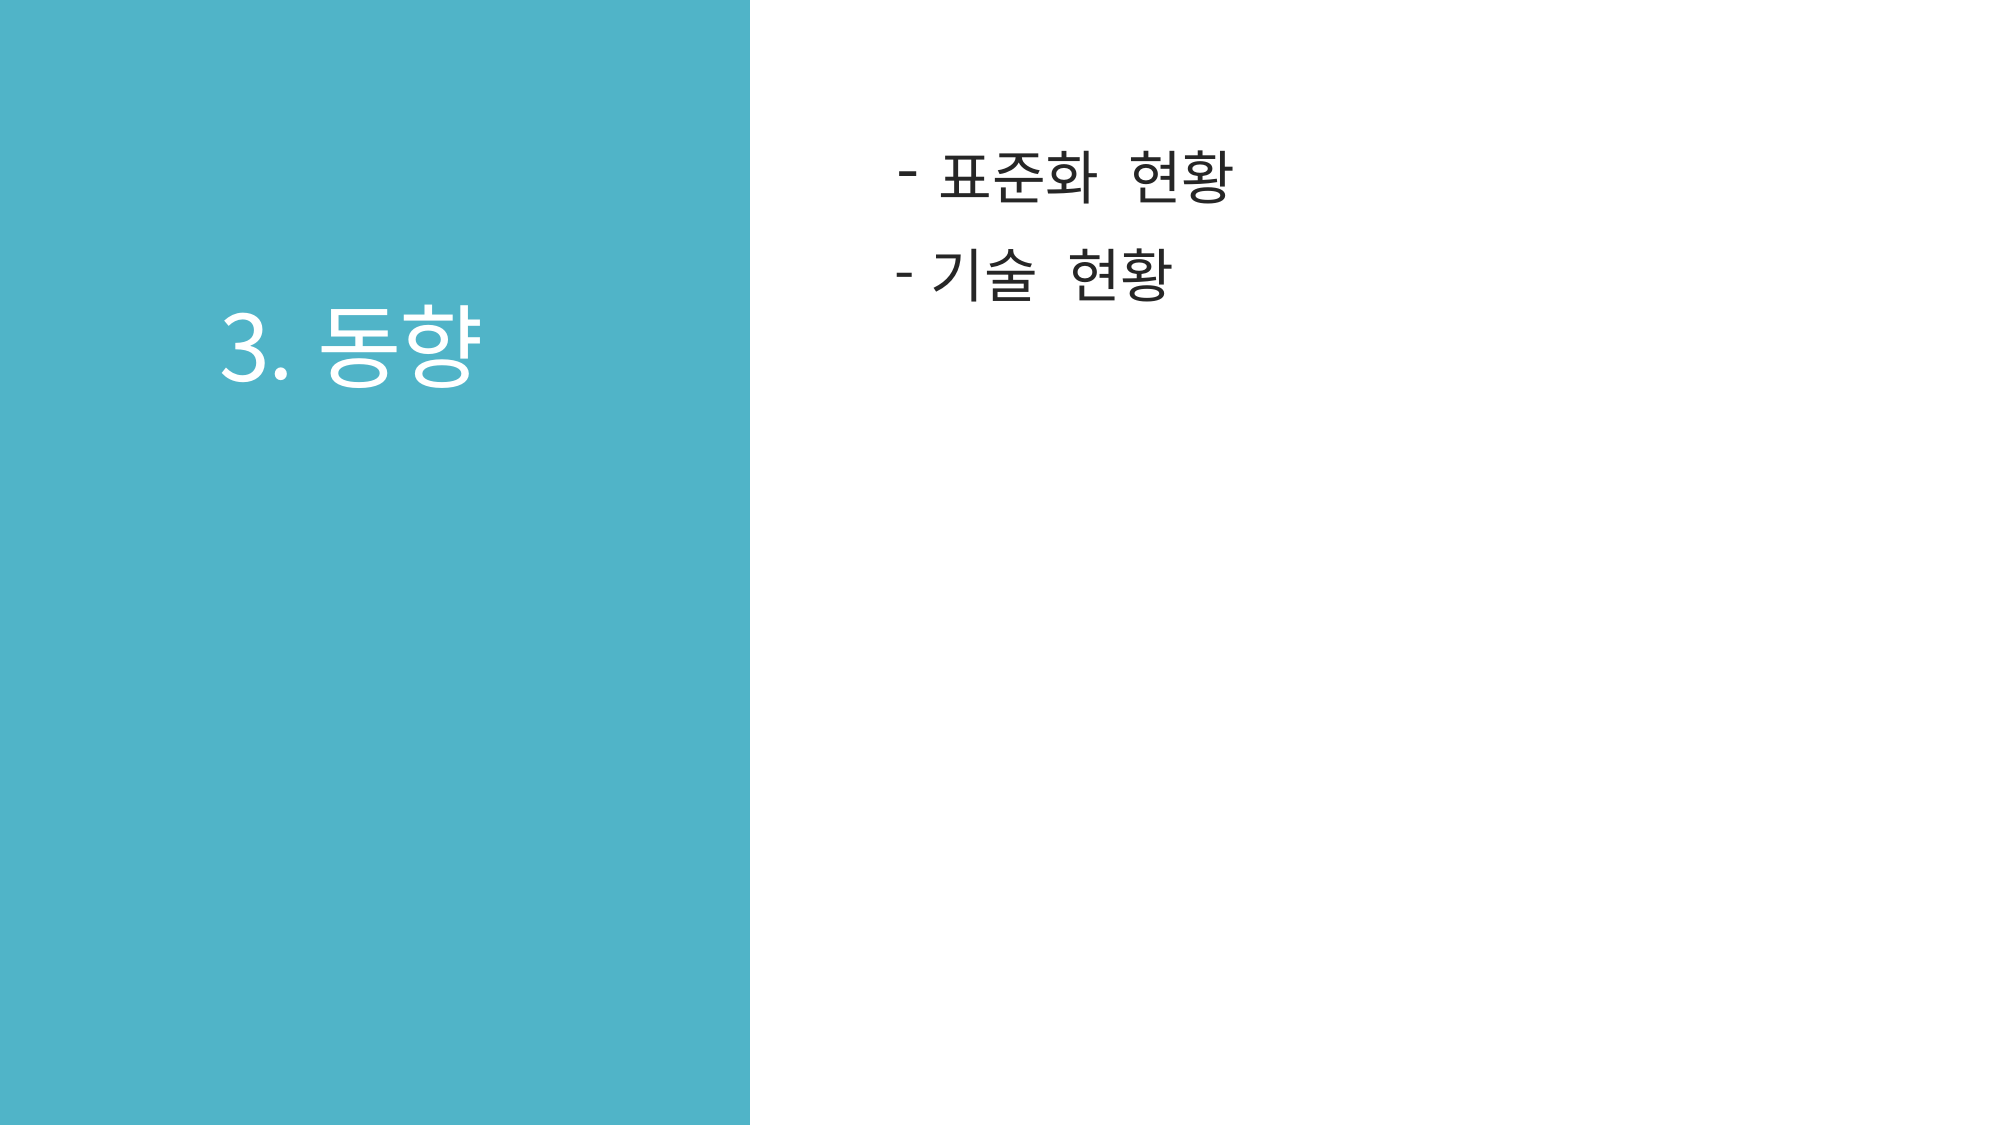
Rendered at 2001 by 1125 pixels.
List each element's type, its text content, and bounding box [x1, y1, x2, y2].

title 3. 동향 [74, 130, 630, 738]
list - 표준화 현황 - 기술 현황 [863, 125, 1864, 875]
